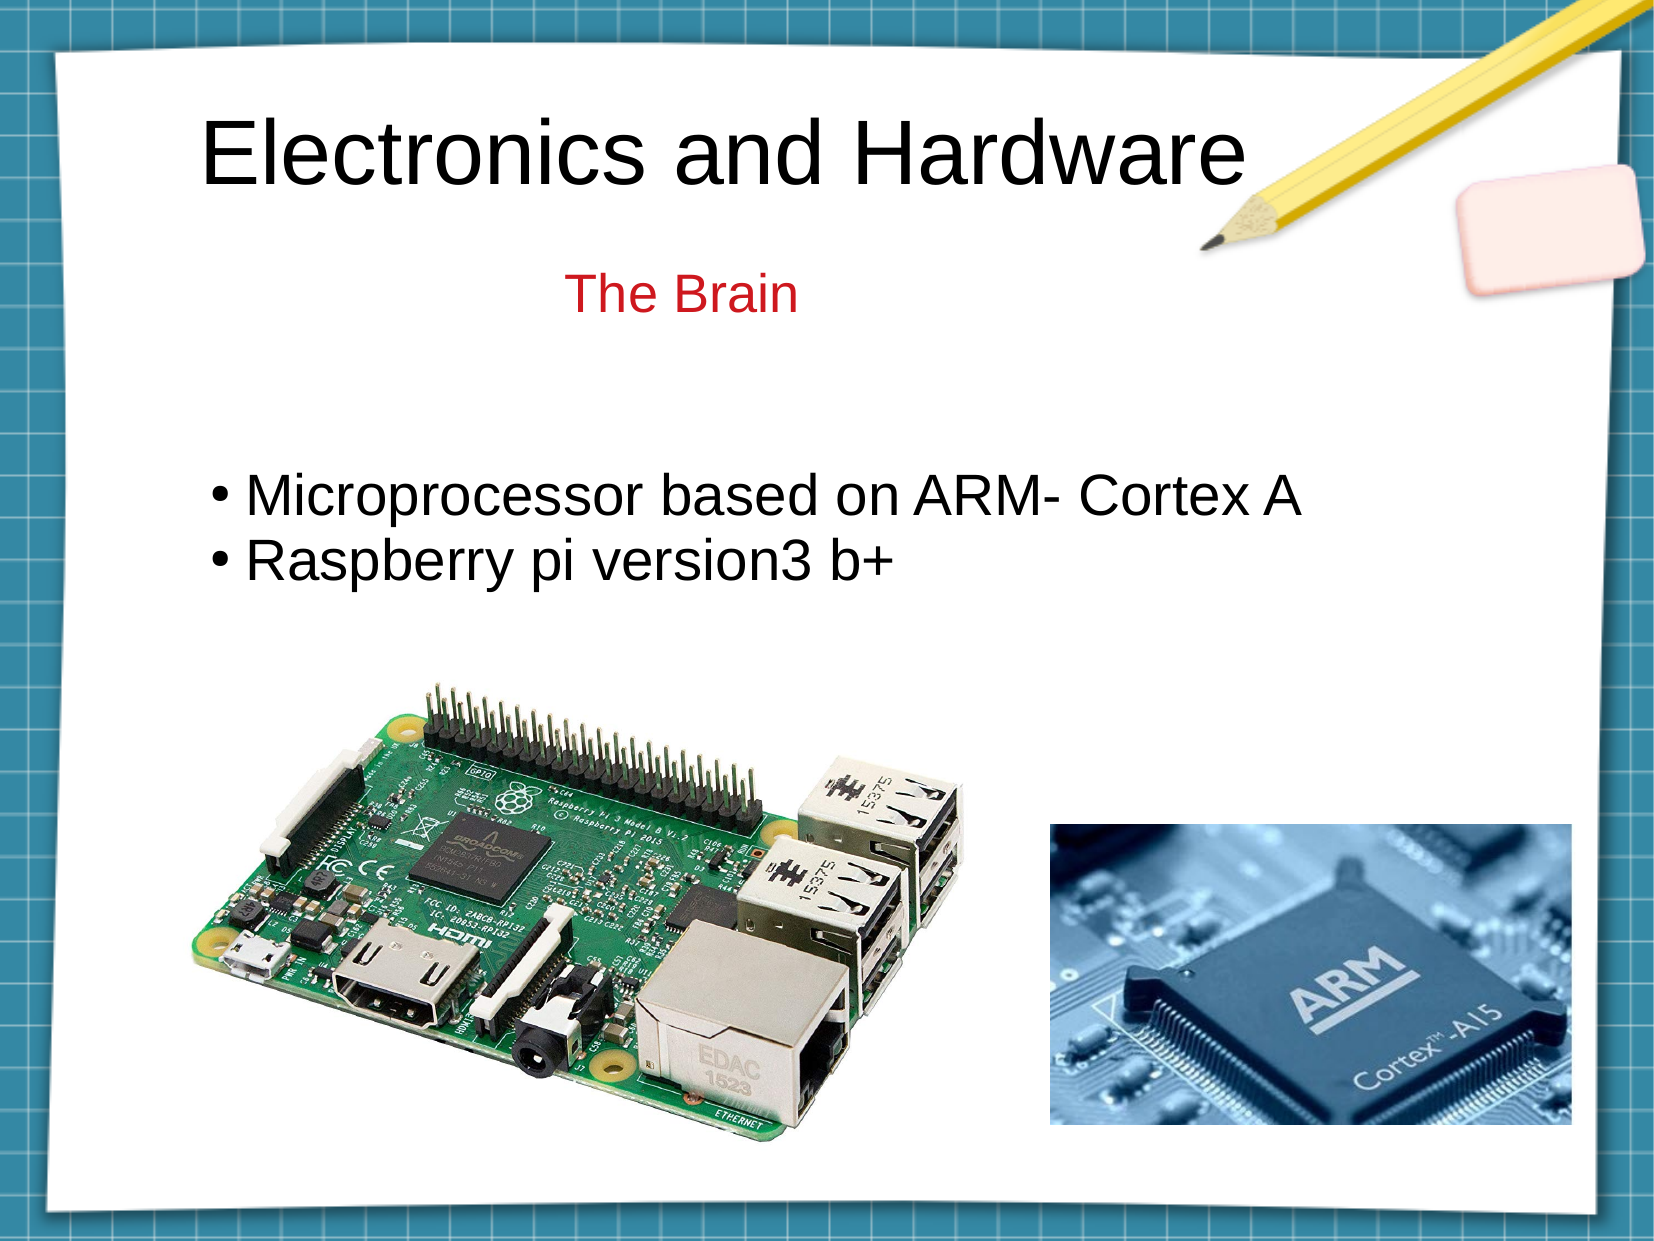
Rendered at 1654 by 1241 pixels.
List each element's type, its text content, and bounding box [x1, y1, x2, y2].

picture [0, 0, 1654, 1241]
text_box Microprocessor based on ARM- Cortex A Raspberry pi version3 b+ [195, 455, 1319, 601]
title Electronics and Hardware [82, 49, 1571, 257]
text_box The Brain [240, 256, 1126, 332]
